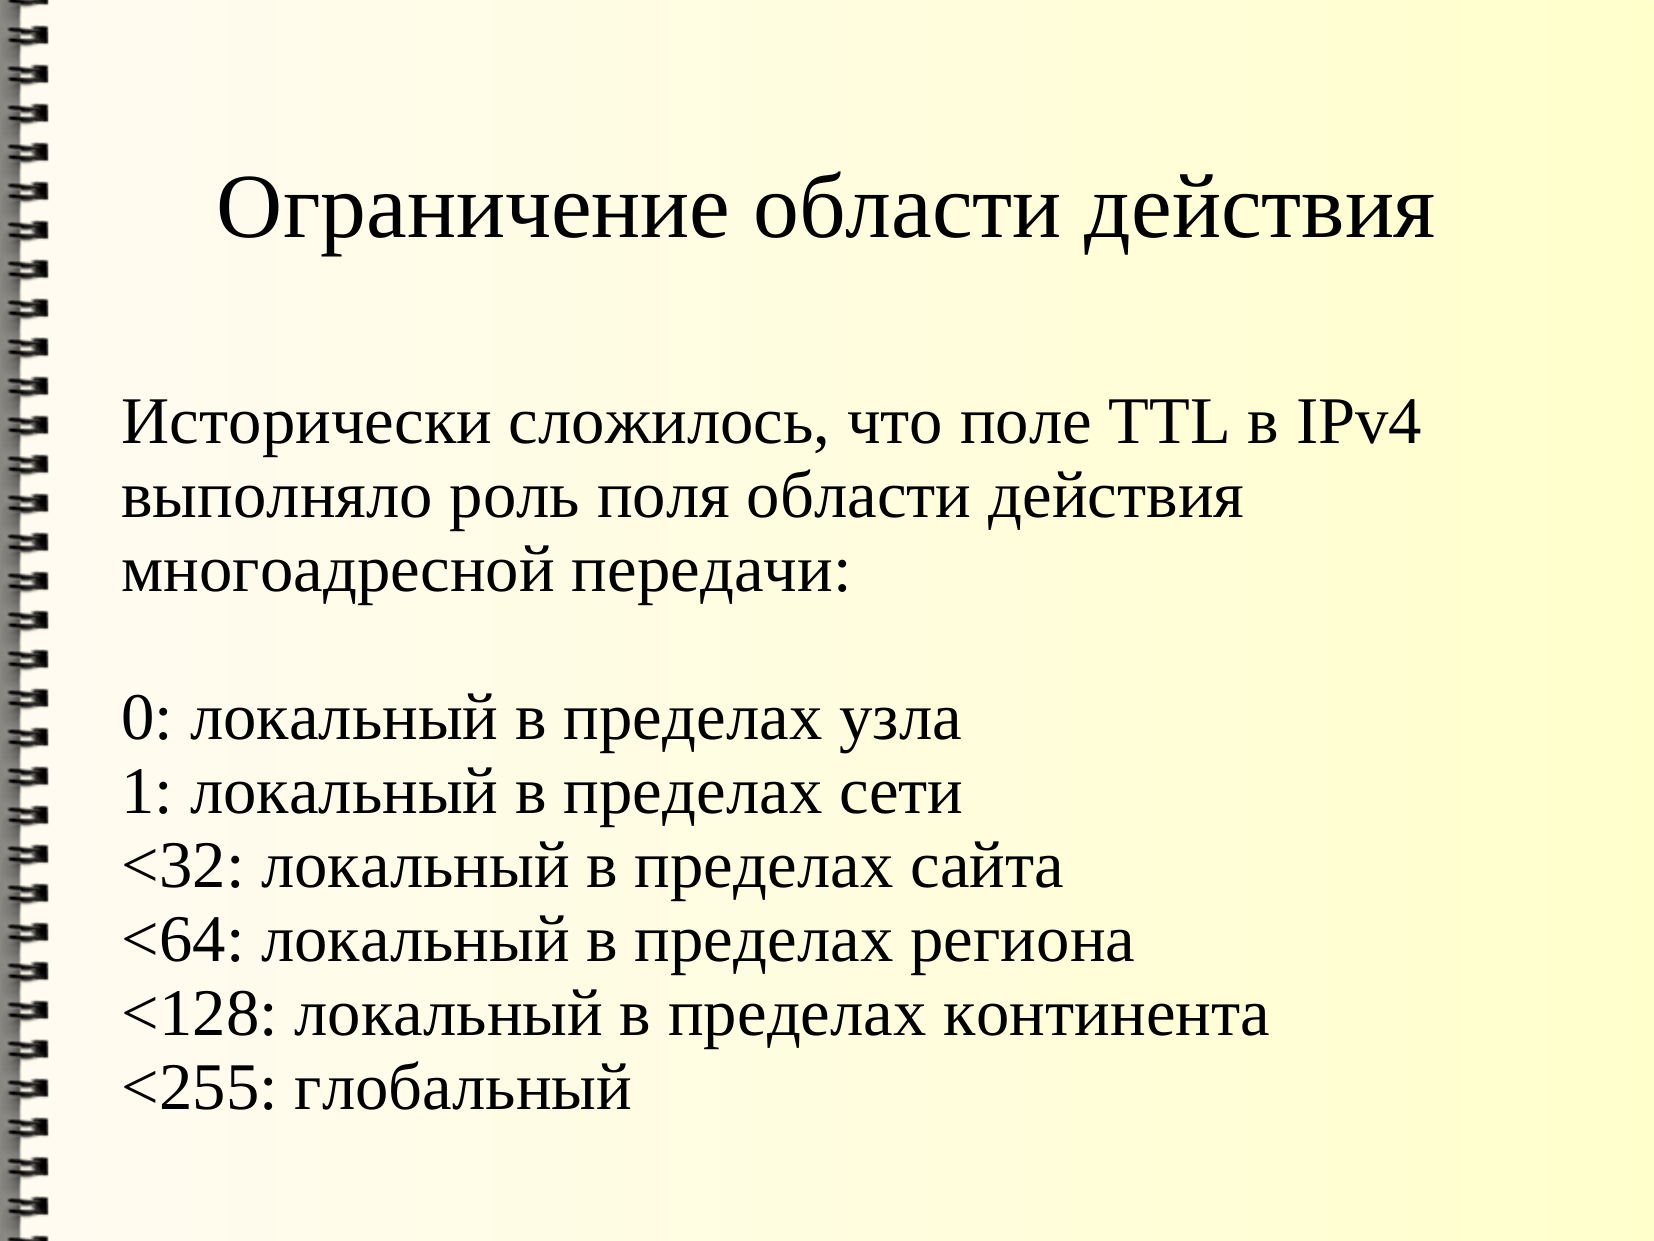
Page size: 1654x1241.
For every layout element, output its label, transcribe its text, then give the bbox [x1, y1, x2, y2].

picture [0, 0, 1654, 1241]
subtitle Исторически сложилось, что поле TTL в IPv4 выполняло роль поля области действия многоадресной передачи: 0: локальный в пределах узла 1: локальный в пределах сети <32: локальный в пределах сайта <64: локальный в пределах региона <128: локальный в пределах континента <255: глобальный [121, 344, 1534, 1164]
title Ограничение области действия [121, 102, 1534, 311]
